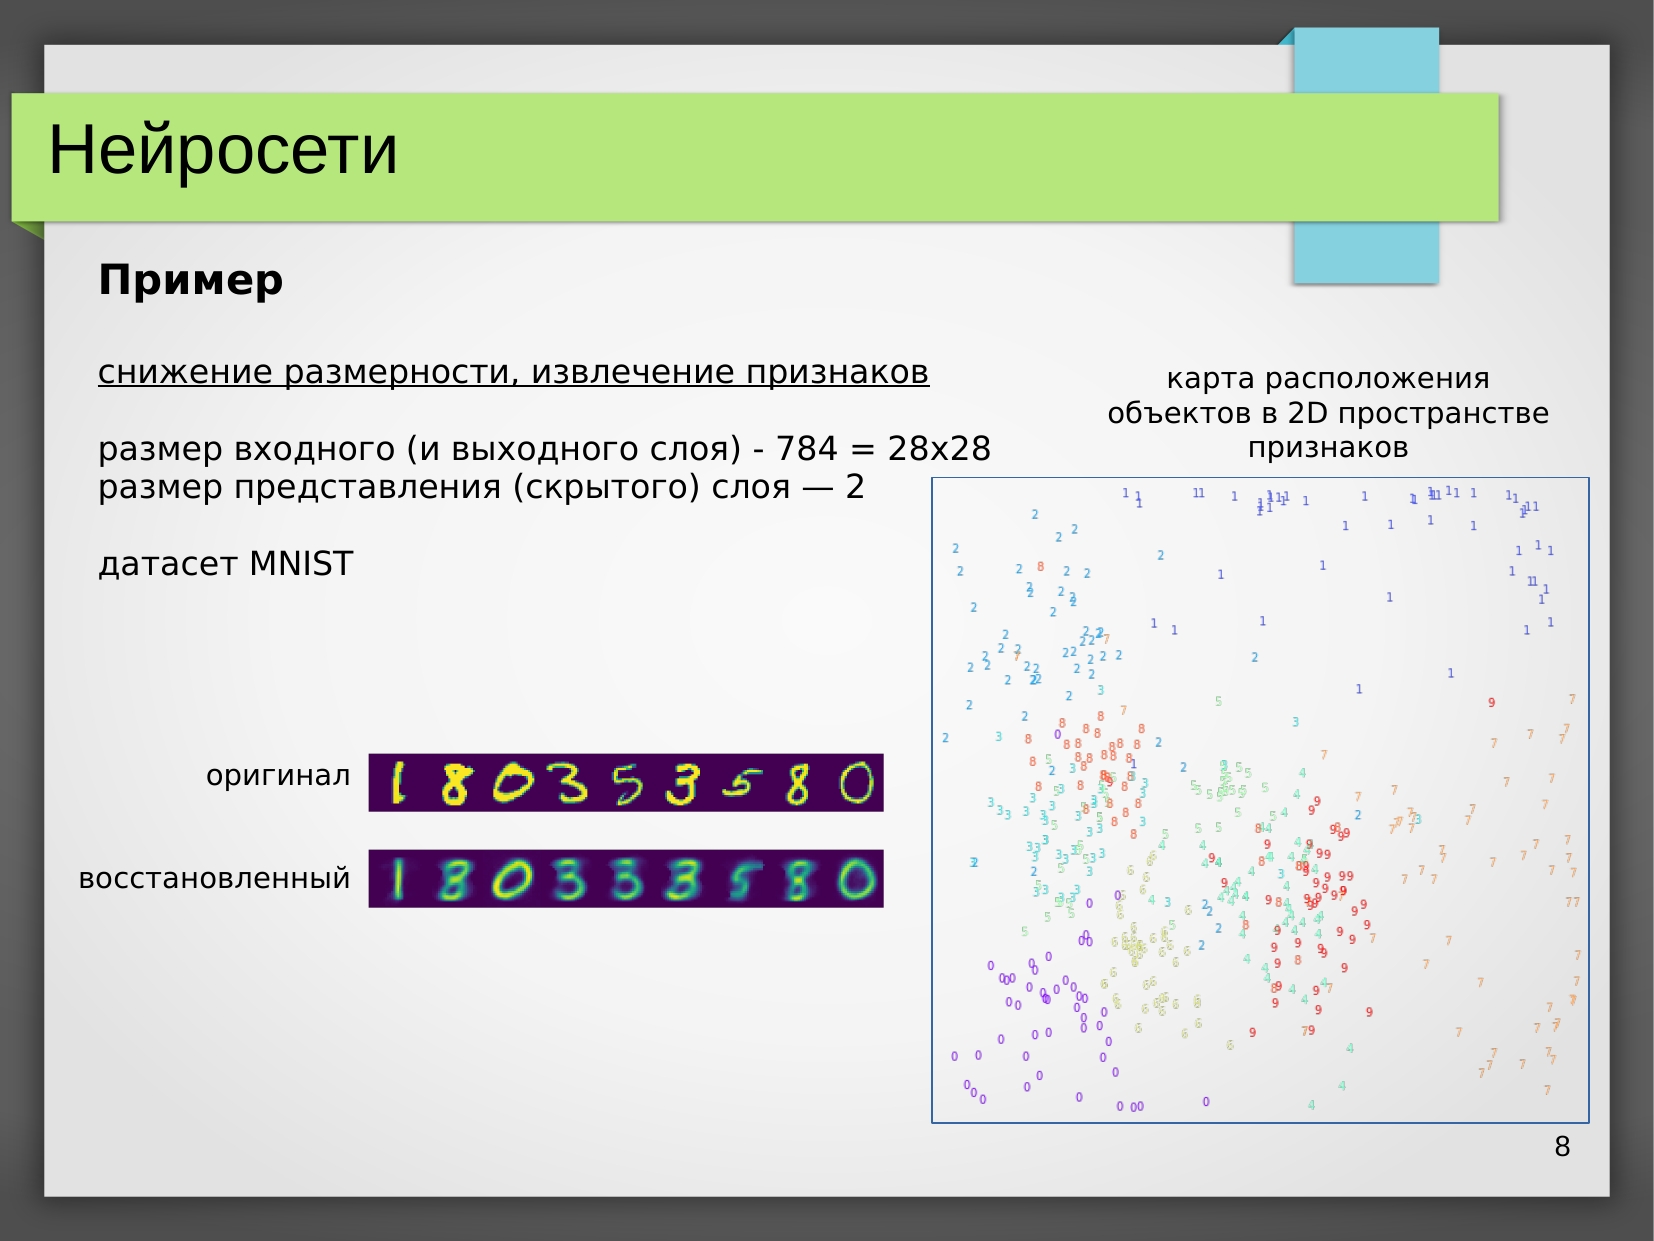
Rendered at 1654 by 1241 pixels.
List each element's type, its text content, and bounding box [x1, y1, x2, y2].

text_box карта расположения объектов в 2D пространстве признаков [1051, 354, 1607, 472]
text_box Пример снижение размерности, извлечение признаков размер входного (и выходного слоя) - 784 = 28x28 размер представления (скрытого) слоя — 2 датасет MNIST [82, 248, 1016, 638]
text_box оригинал восстановленный [47, 751, 367, 903]
picture [0, 0, 1654, 1241]
title Нейросети [47, 96, 1536, 201]
